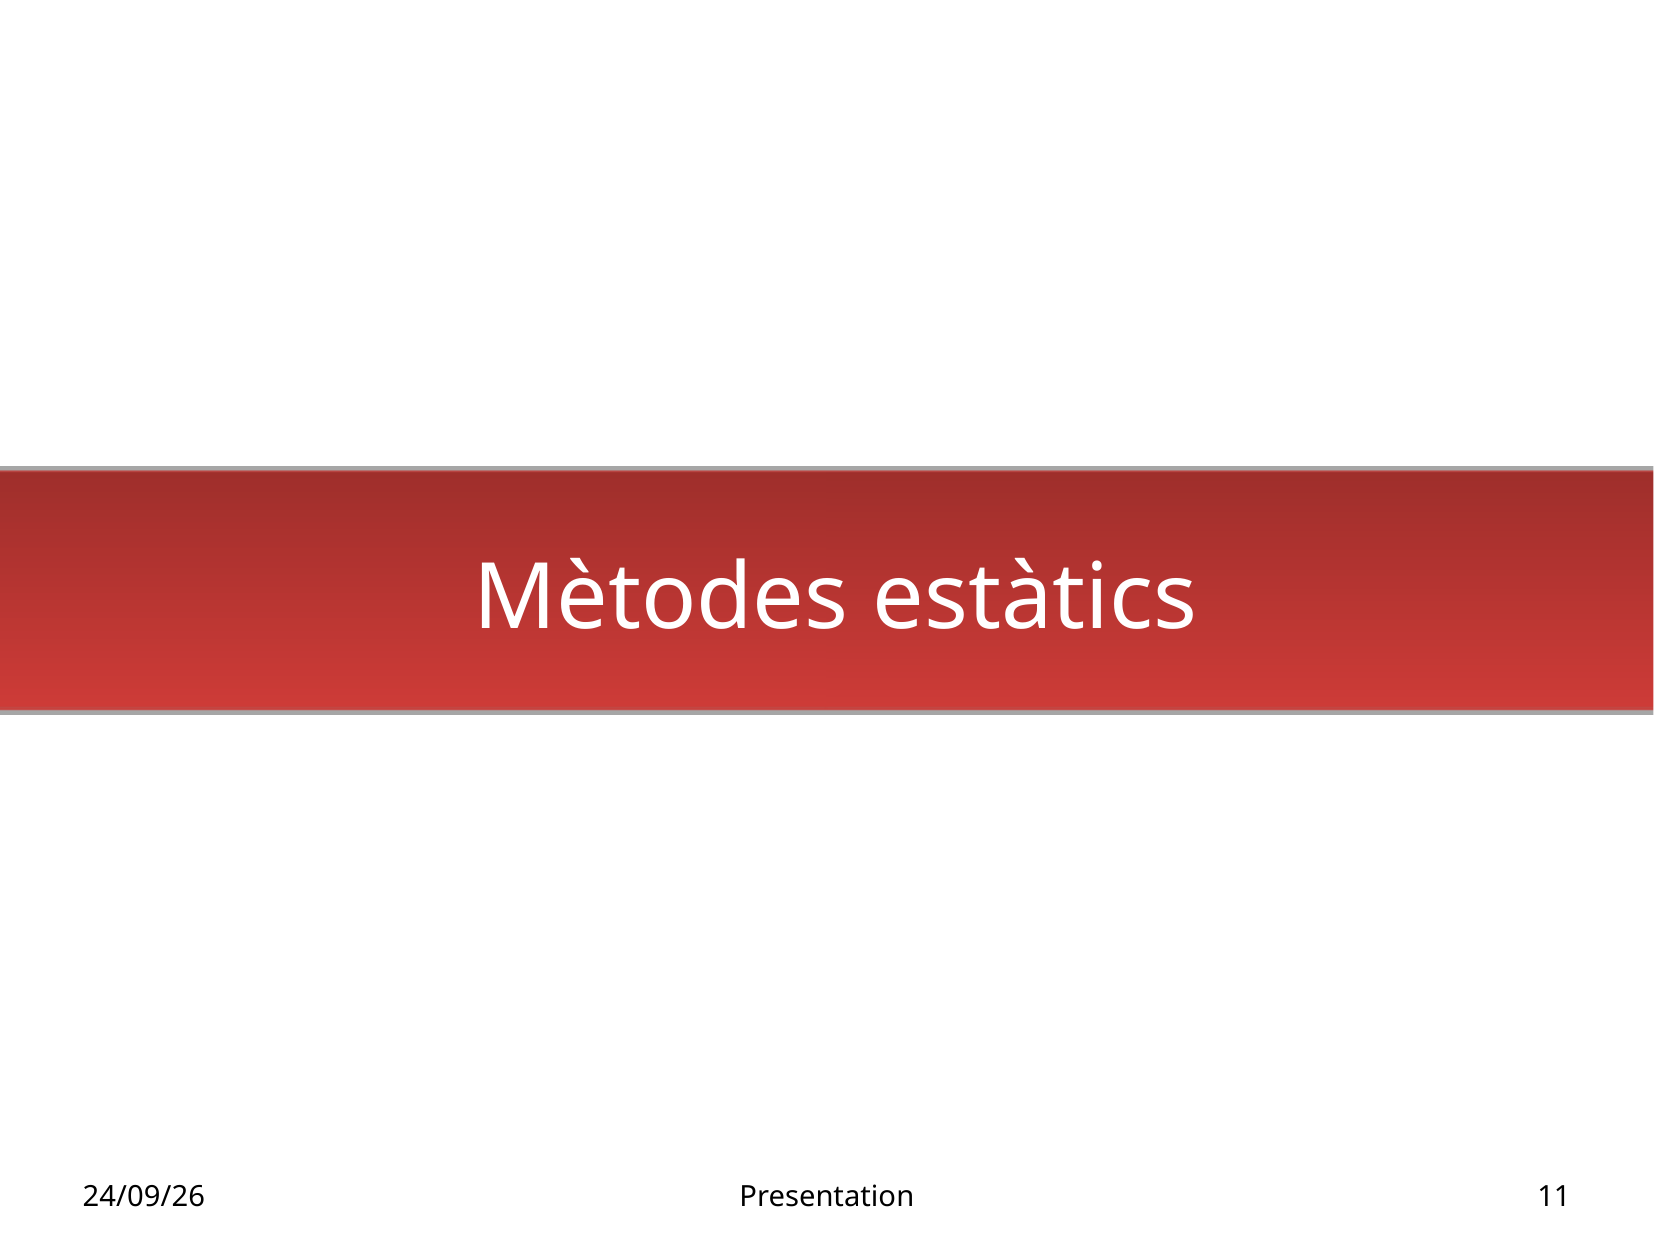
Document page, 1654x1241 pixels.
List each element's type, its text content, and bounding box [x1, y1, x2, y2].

picture [0, 466, 1654, 715]
title Mètodes estàtics [76, 489, 1595, 697]
